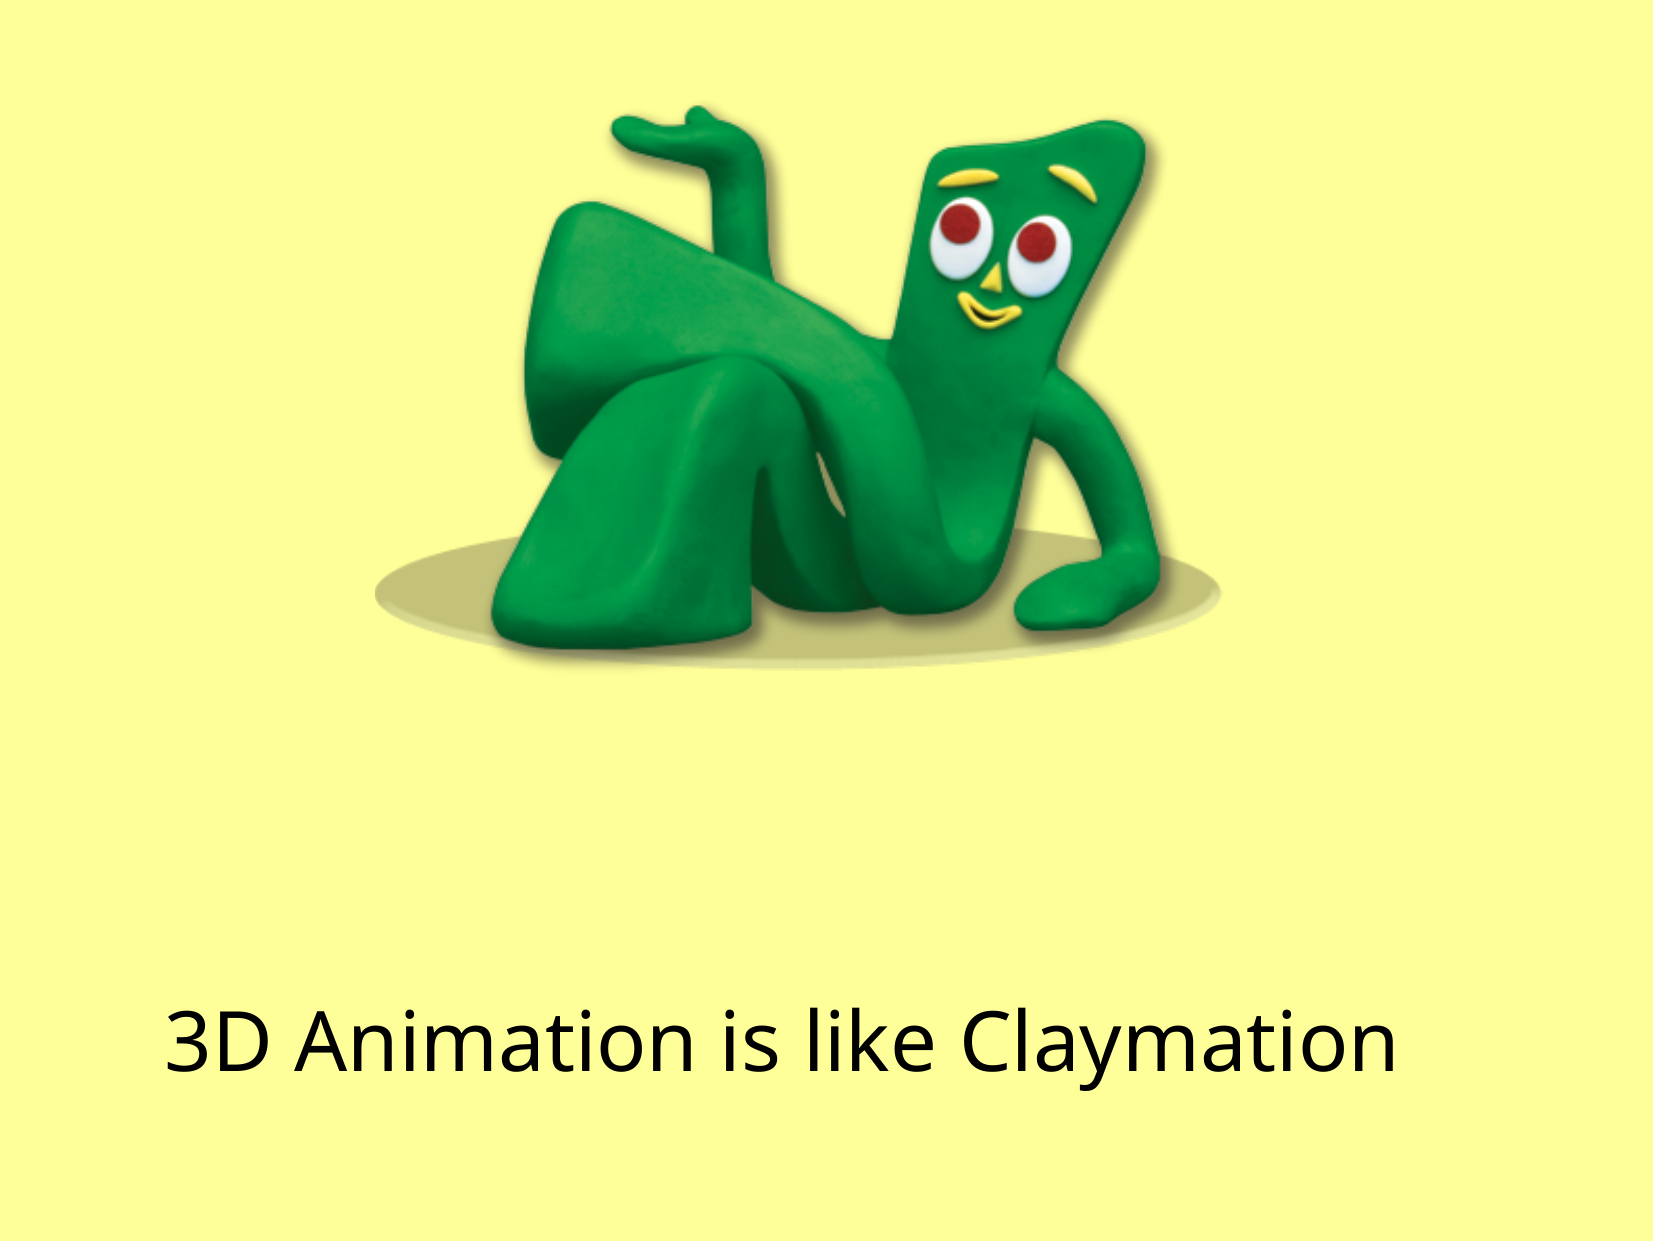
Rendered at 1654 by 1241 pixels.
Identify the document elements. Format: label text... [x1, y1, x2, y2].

picture [375, 98, 1223, 676]
text_box 3D Animation is like Claymation [150, 975, 1511, 1087]
